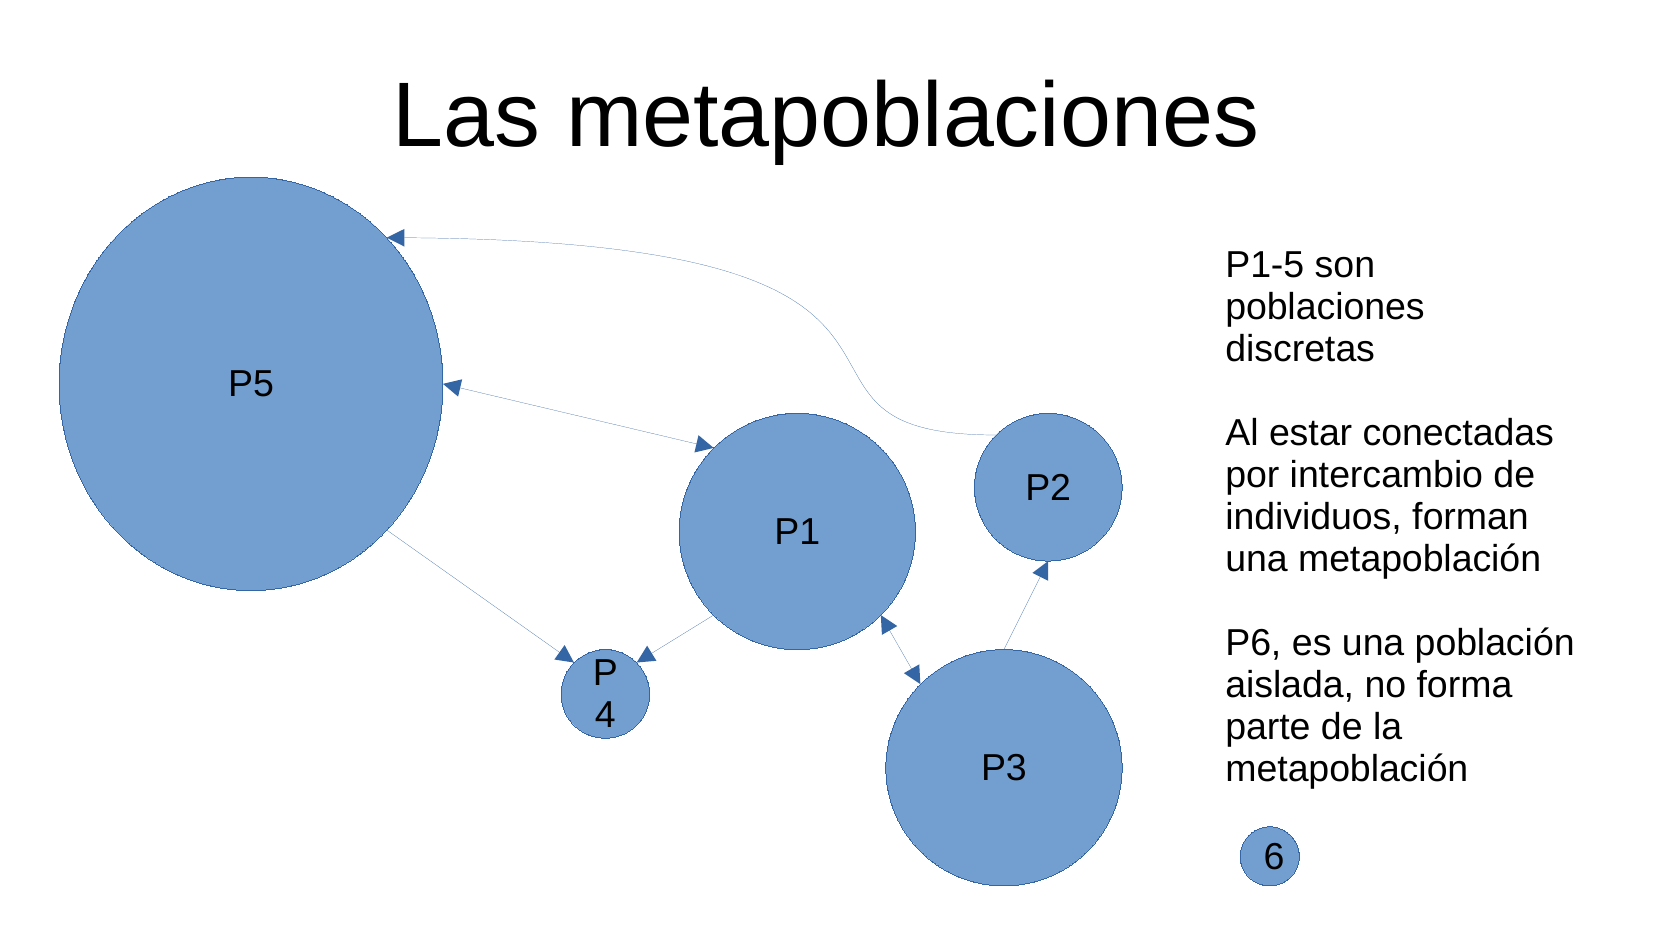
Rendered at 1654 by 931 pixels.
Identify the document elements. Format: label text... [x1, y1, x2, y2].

text_box P4 [561, 649, 650, 739]
text_box P3 [885, 649, 1123, 886]
text_box P2 [974, 413, 1123, 562]
text_box P1-5 son poblaciones discretas Al estar conectadas por intercambio de individuos, forman una metapoblación P6, es una población aislada, no forma parte de la metapoblación [1210, 236, 1595, 797]
text_box 6 [1240, 826, 1300, 886]
title Las metapoblaciones [82, 37, 1571, 193]
text_box P5 [59, 177, 443, 591]
text_box P1 [679, 413, 916, 650]
